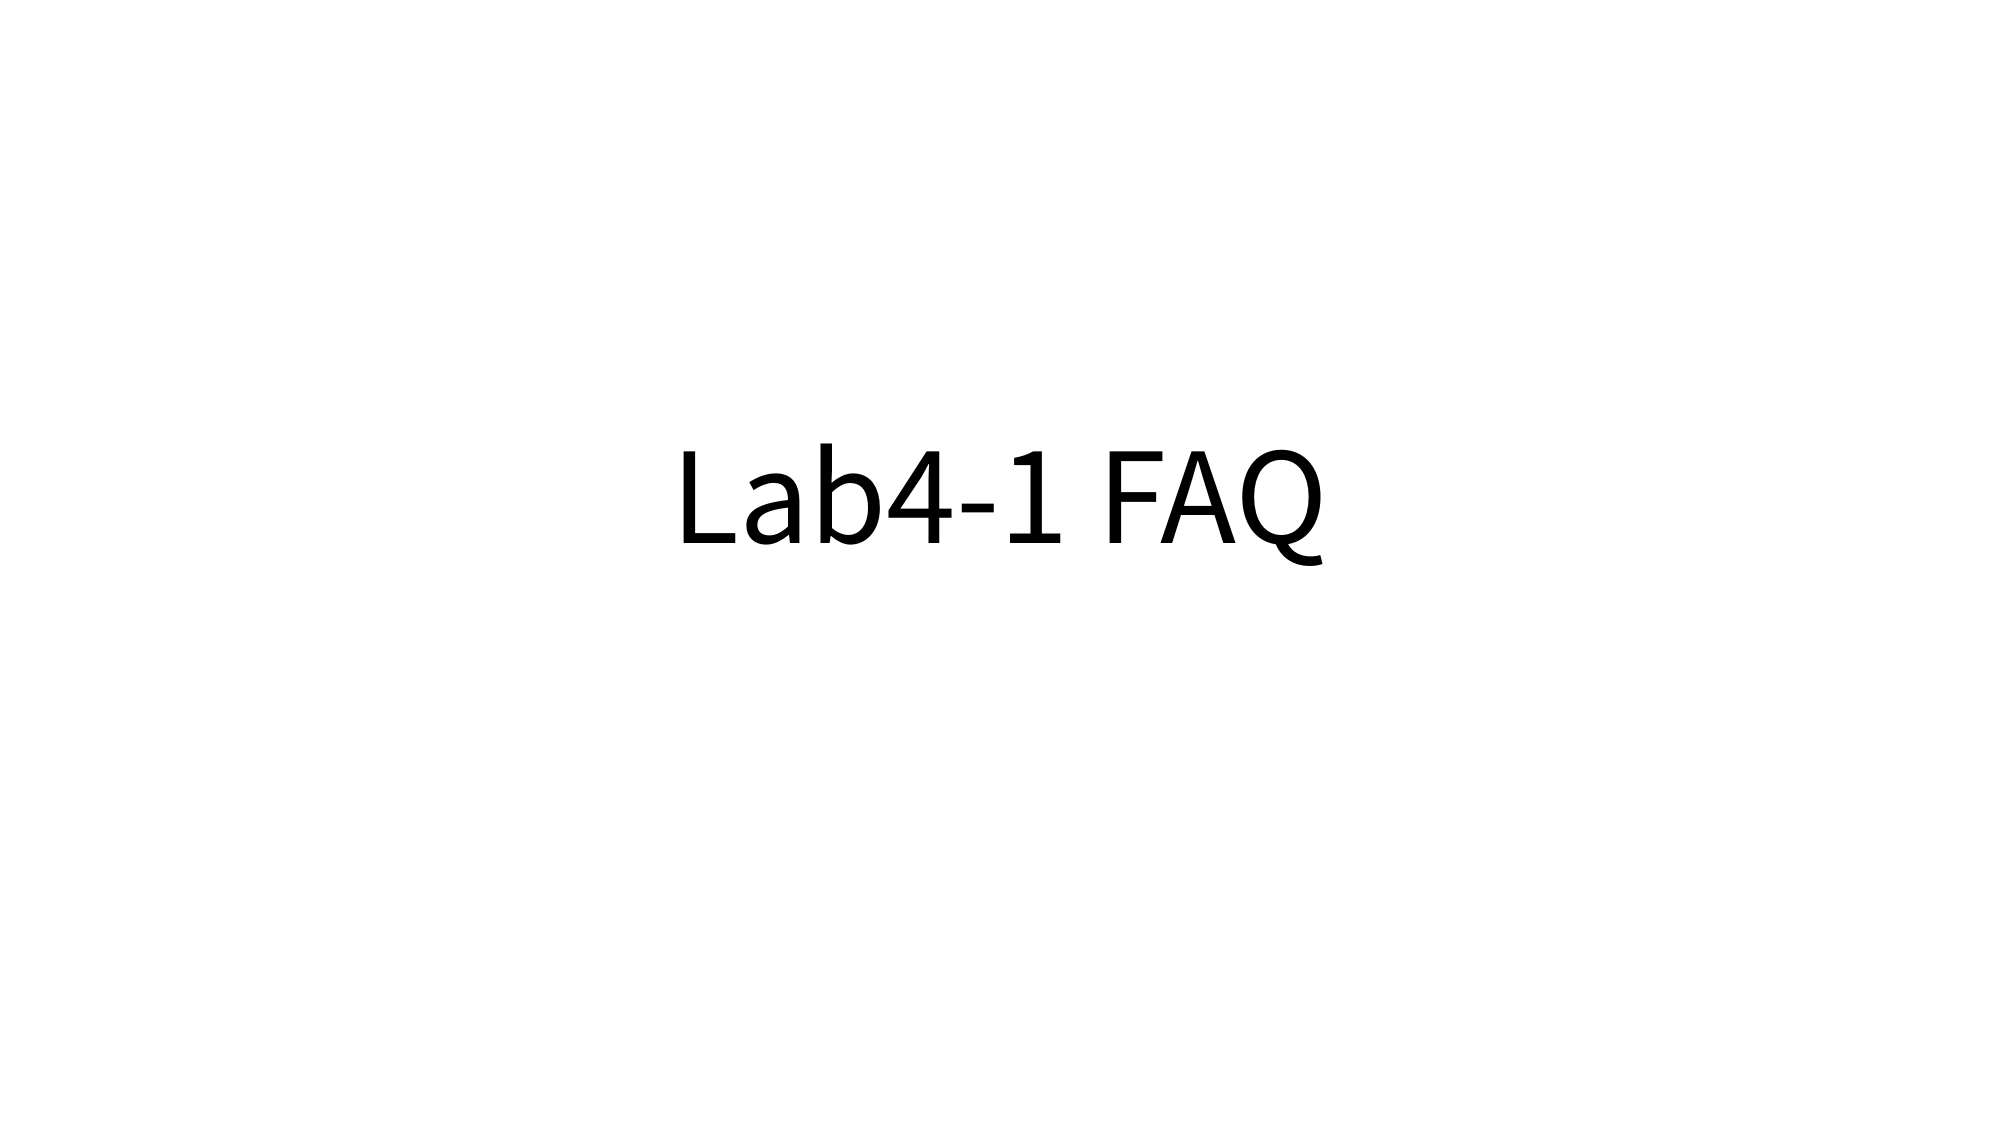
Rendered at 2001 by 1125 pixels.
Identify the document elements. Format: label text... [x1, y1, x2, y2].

title Lab4-1 FAQ [249, 184, 1750, 576]
